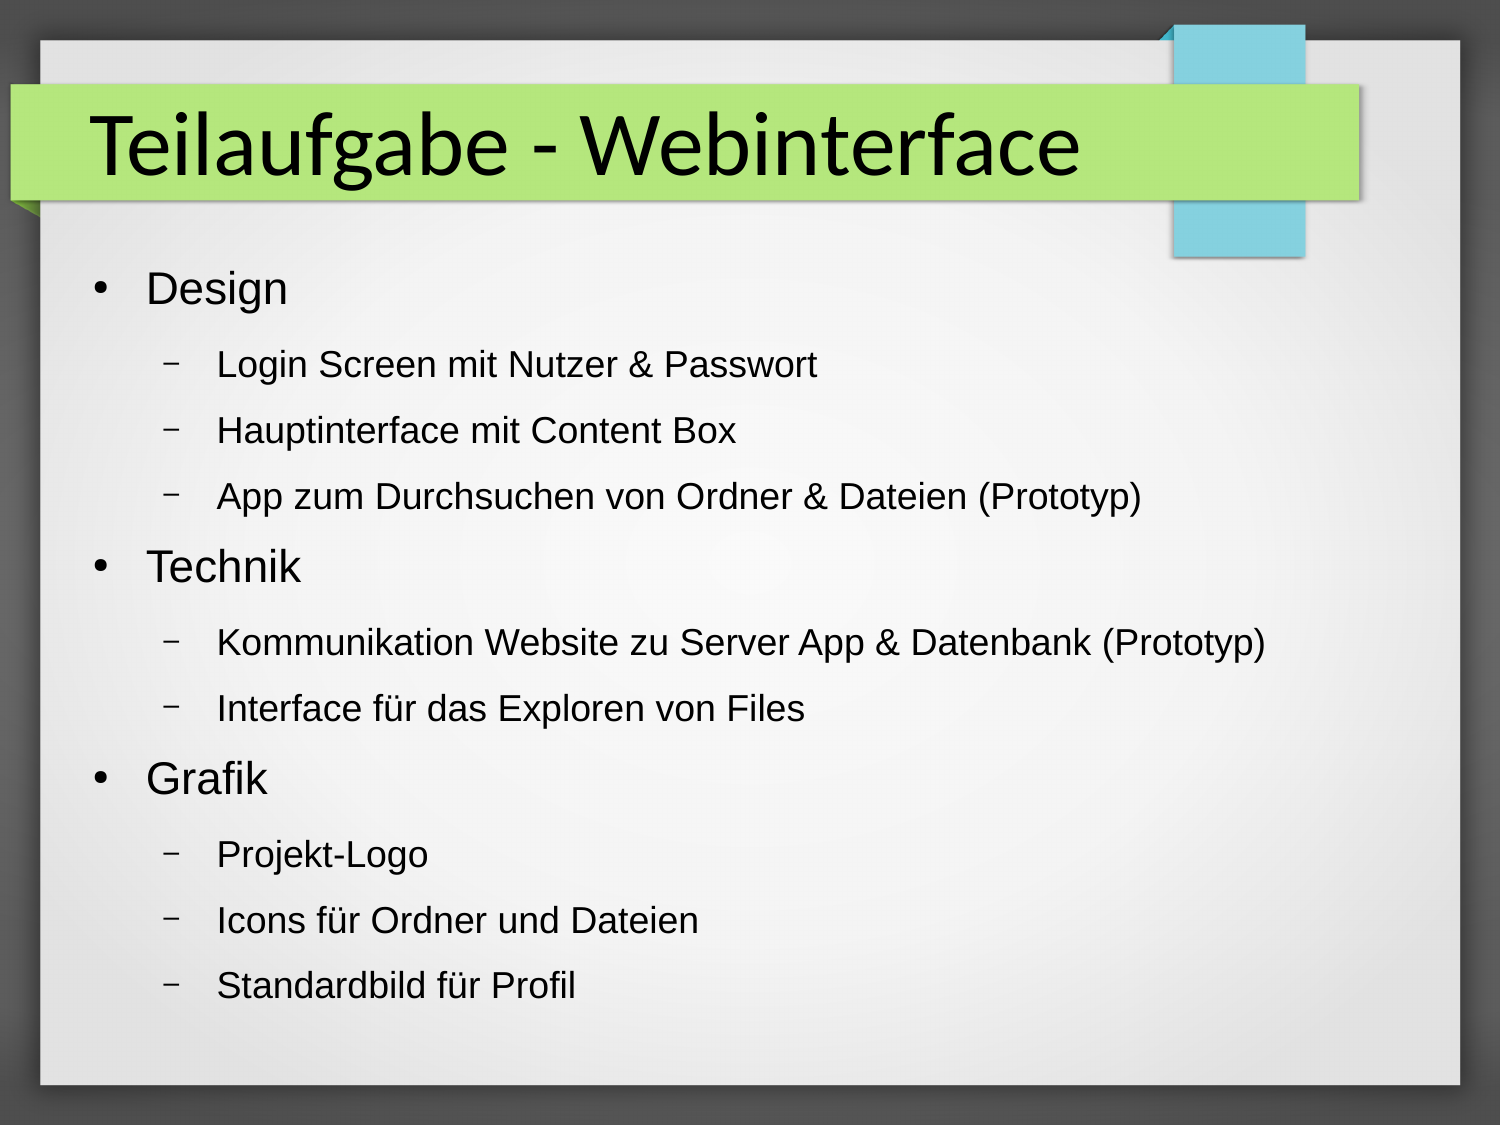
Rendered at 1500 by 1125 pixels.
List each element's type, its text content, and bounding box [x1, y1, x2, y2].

picture [0, 0, 1500, 1125]
list Design Login Screen mit Nutzer & Passwort Hauptinterface mit Content Box App zum Durchsuchen von Ordner & Dateien (Prototyp) Technik Kommunikation Website zu Server App & Datenbank (Prototyp) Interface für das Exploren von Files Grafik Projekt-Logo Icons für Ordner und Dateien Standardbild für Profil [75, 263, 1425, 1007]
text_box Teilaufgabe - Webinterface [74, 85, 1147, 193]
